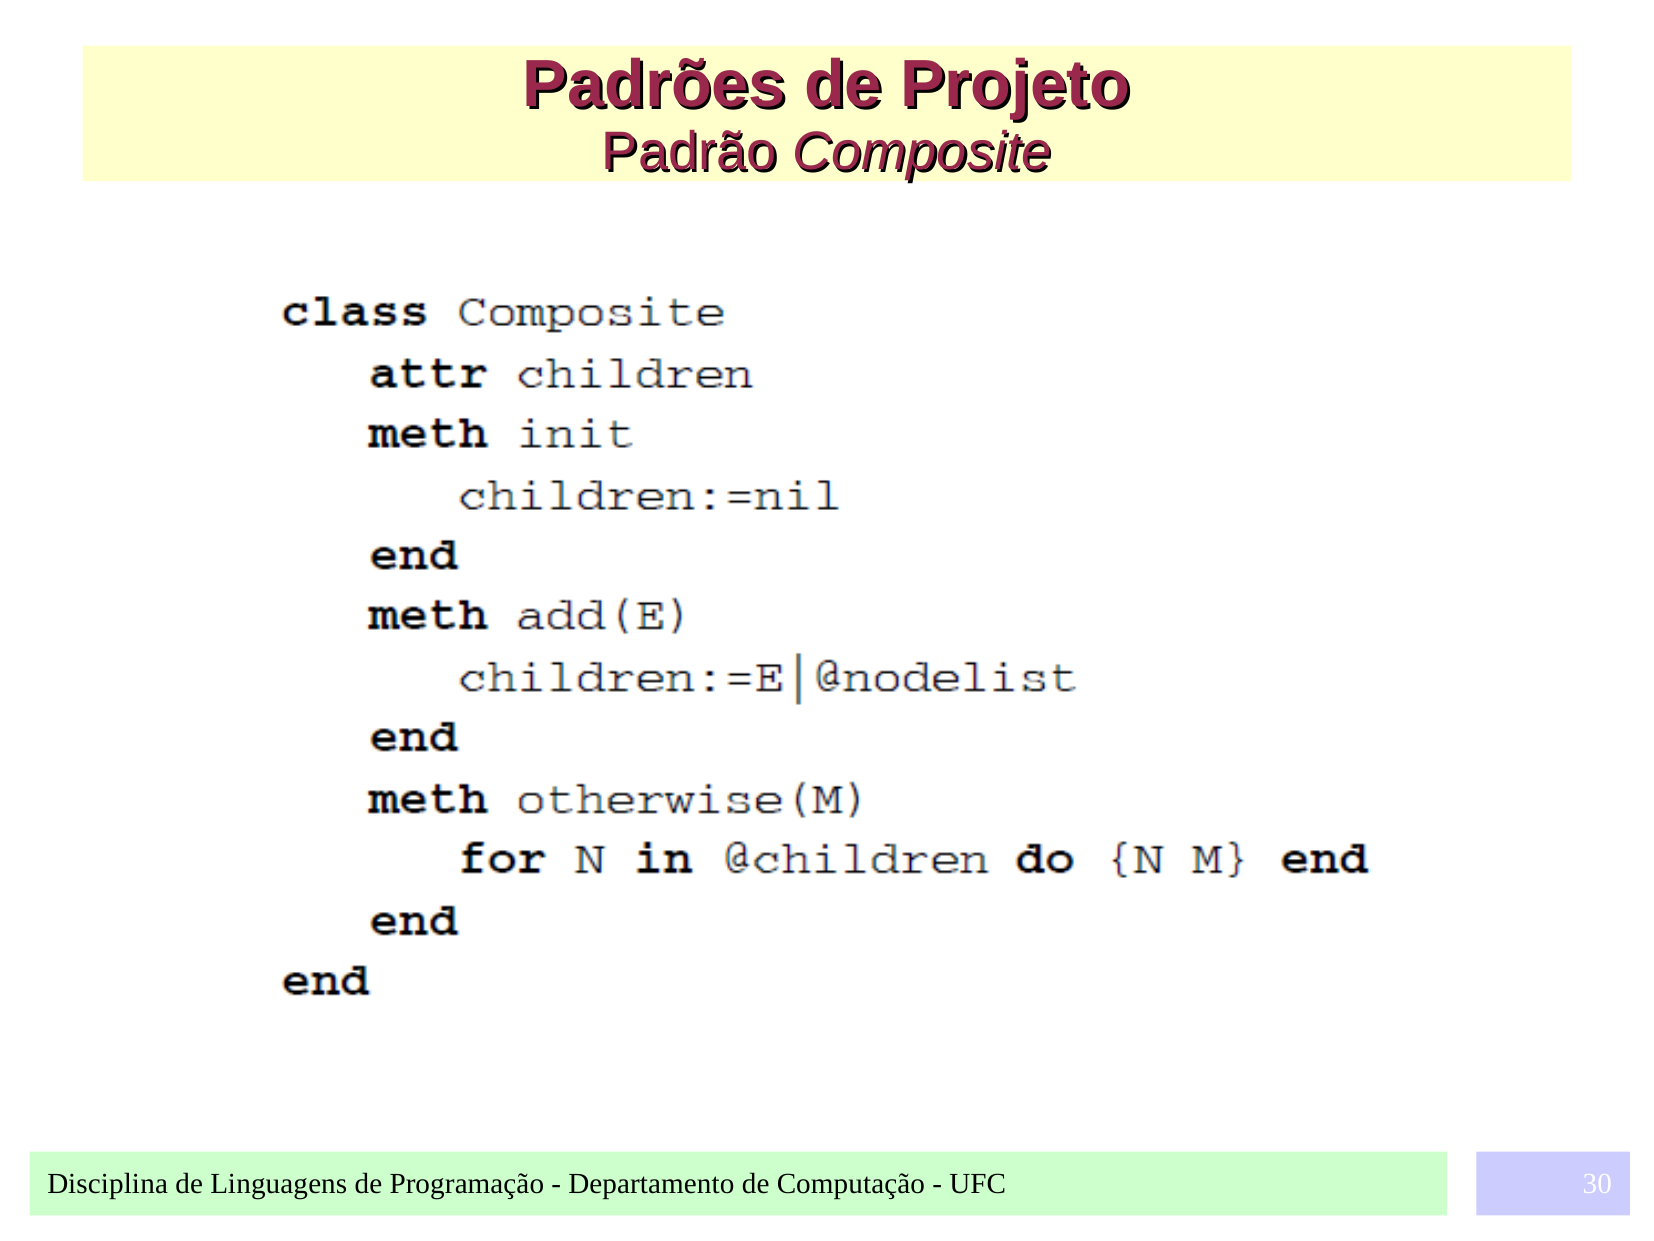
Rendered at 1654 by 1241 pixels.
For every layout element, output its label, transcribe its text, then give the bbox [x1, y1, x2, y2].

title Padrões de Projeto Padrão Composite [82, 45, 1571, 182]
picture [265, 295, 1371, 1002]
